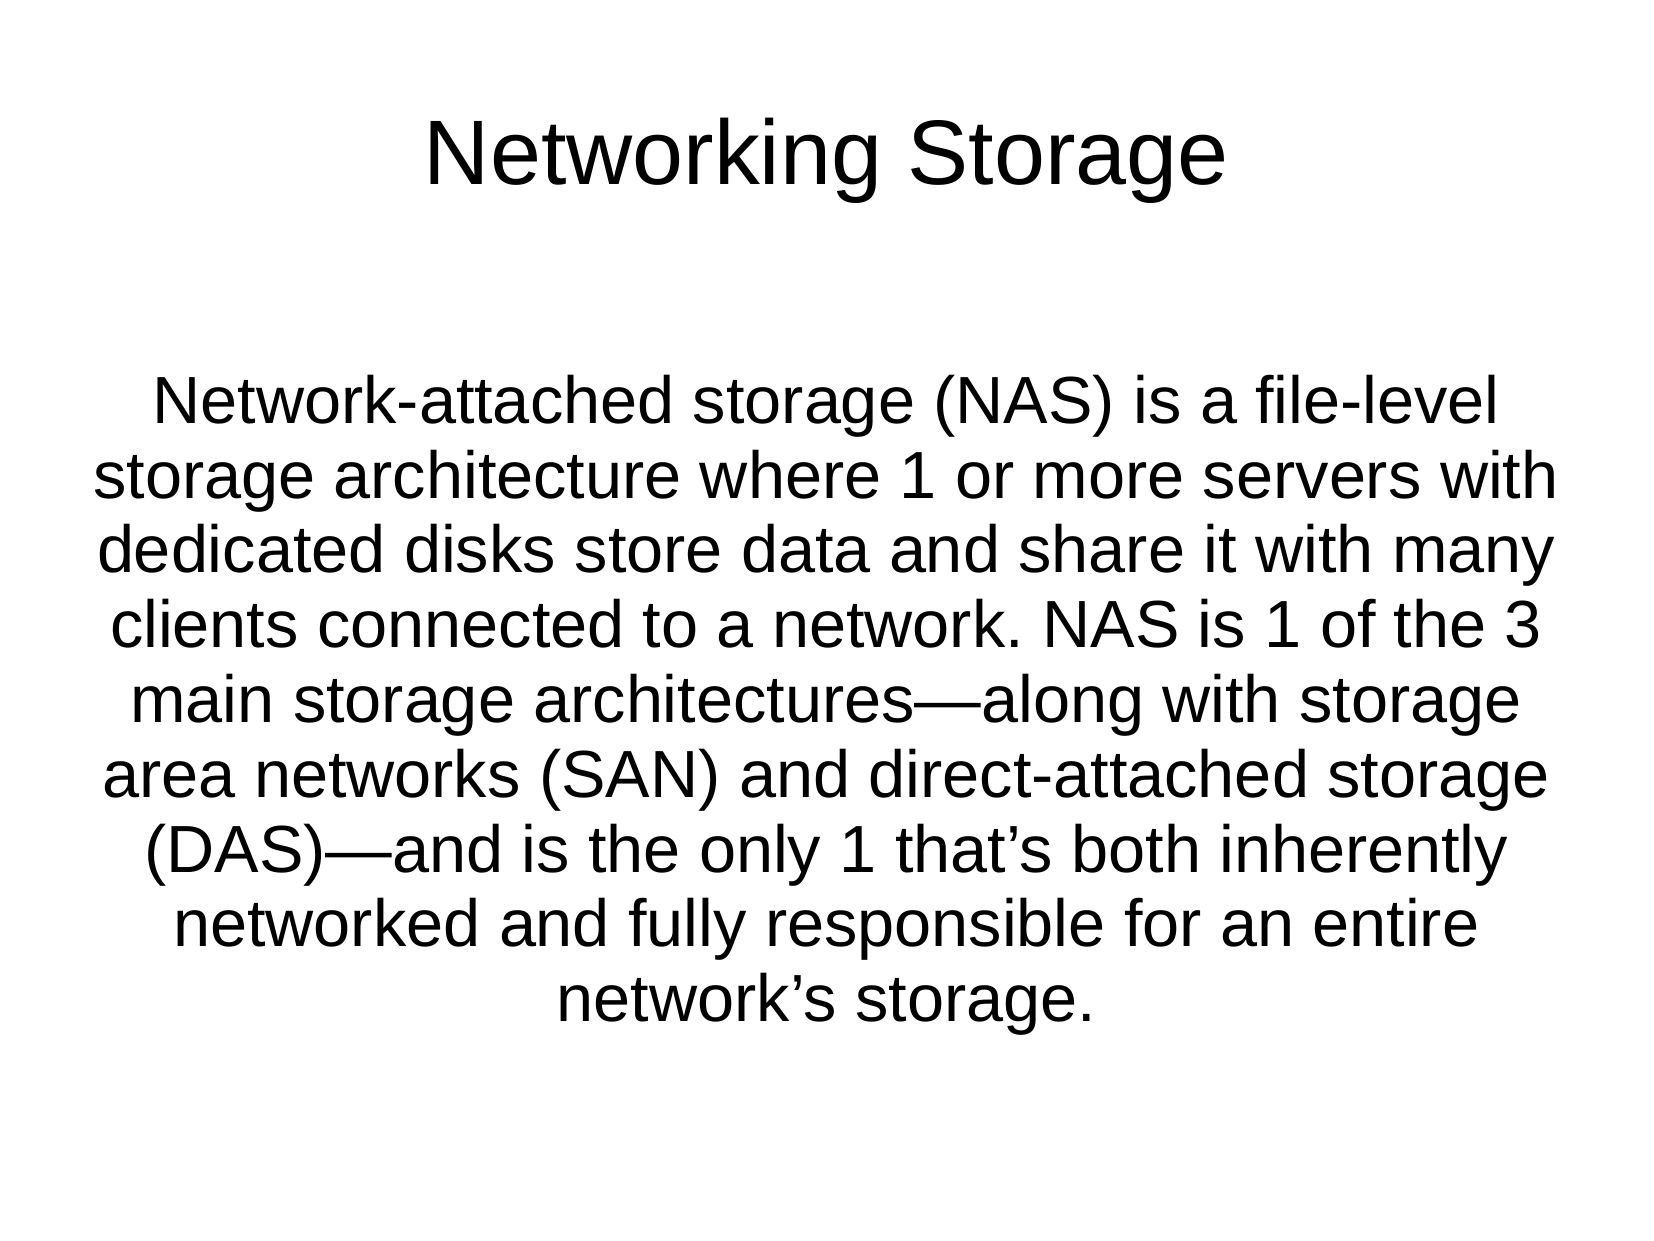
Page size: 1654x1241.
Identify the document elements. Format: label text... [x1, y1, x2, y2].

subtitle Network-attached storage (NAS) is a file-level storage architecture where 1 or more servers with dedicated disks store data and share it with many clients connected to a network. NAS is 1 of the 3 main storage architectures—along with storage area networks (SAN) and direct-attached storage (DAS)—and is the only 1 that’s both inherently networked and fully responsible for an entire network’s storage. [82, 290, 1571, 1109]
title Networking Storage [82, 49, 1571, 257]
